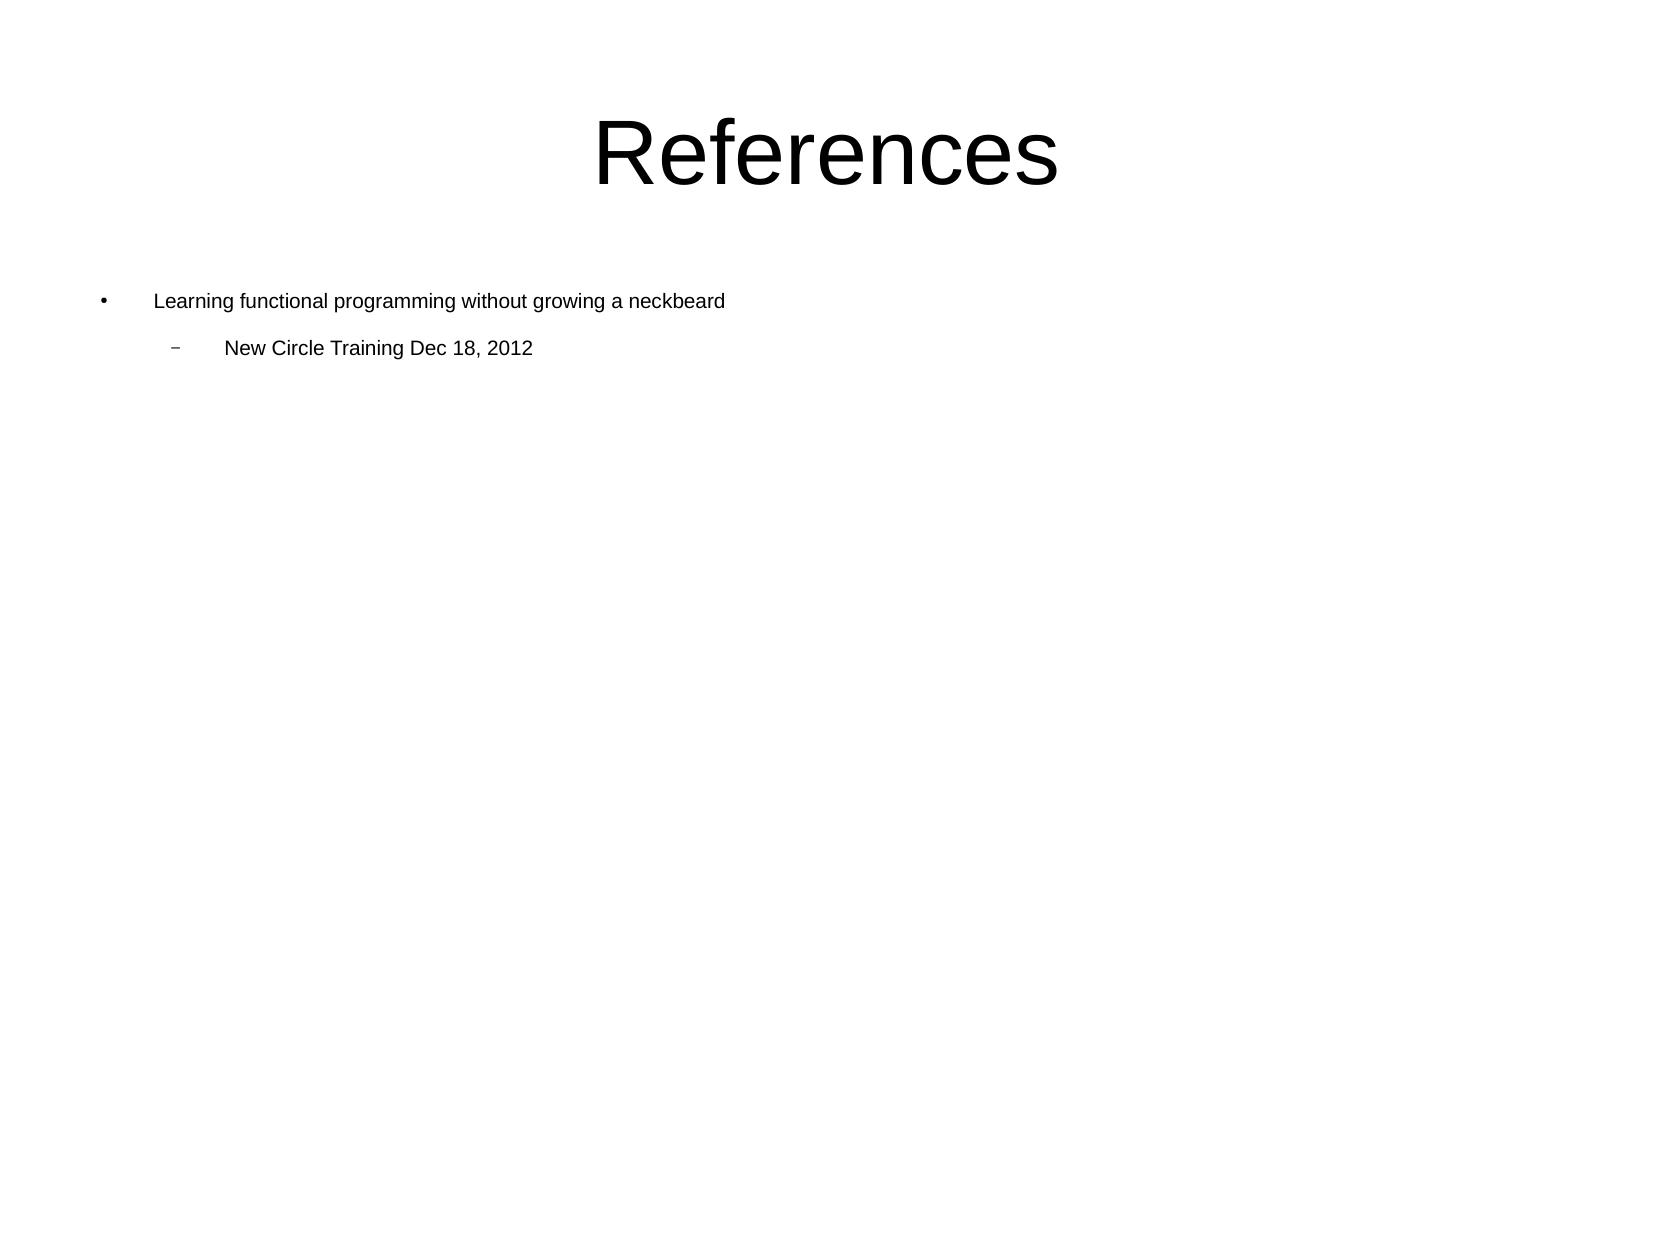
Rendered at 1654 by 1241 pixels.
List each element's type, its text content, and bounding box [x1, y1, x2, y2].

title References [82, 49, 1571, 257]
list Learning functional programming without growing a neckbeard New Circle Training Dec 18, 2012 [82, 290, 1571, 1010]
